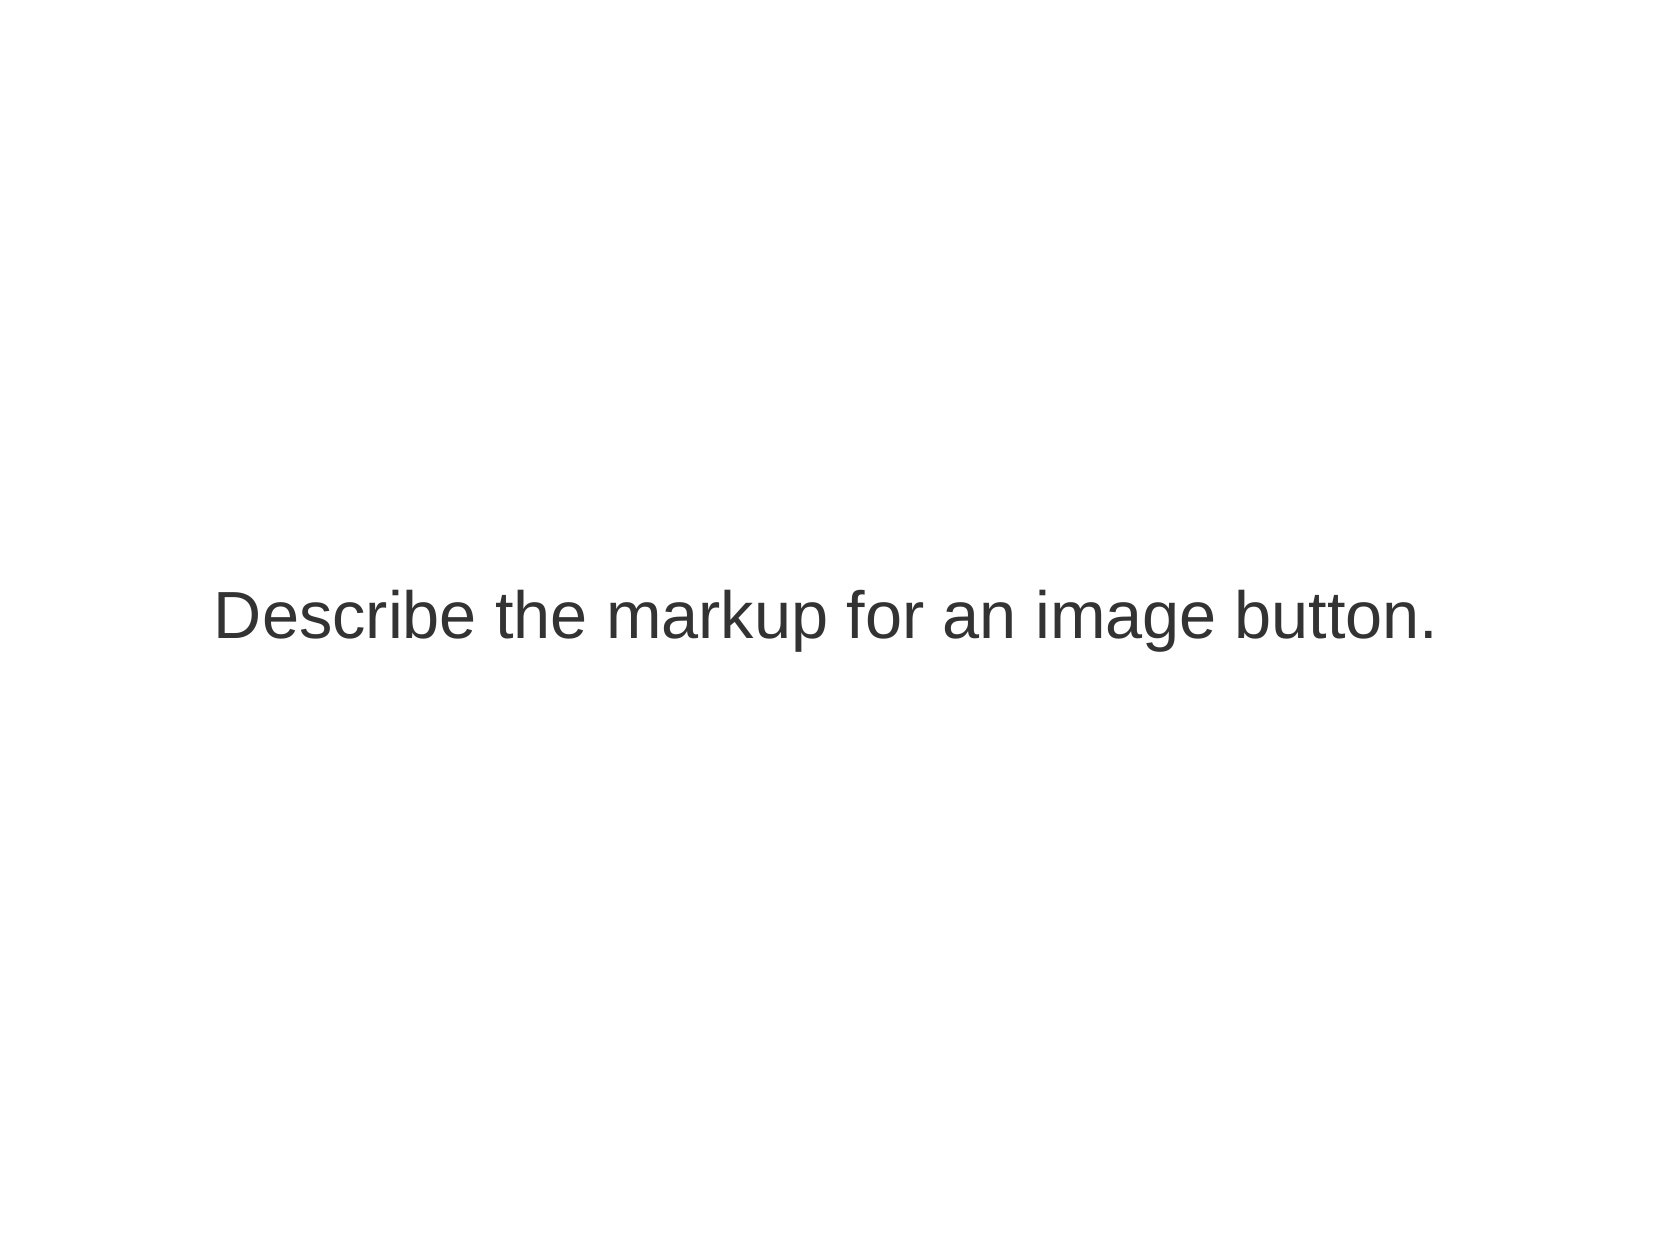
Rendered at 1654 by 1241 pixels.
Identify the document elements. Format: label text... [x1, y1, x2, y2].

subtitle Describe the markup for an image button. [82, 49, 1571, 1182]
